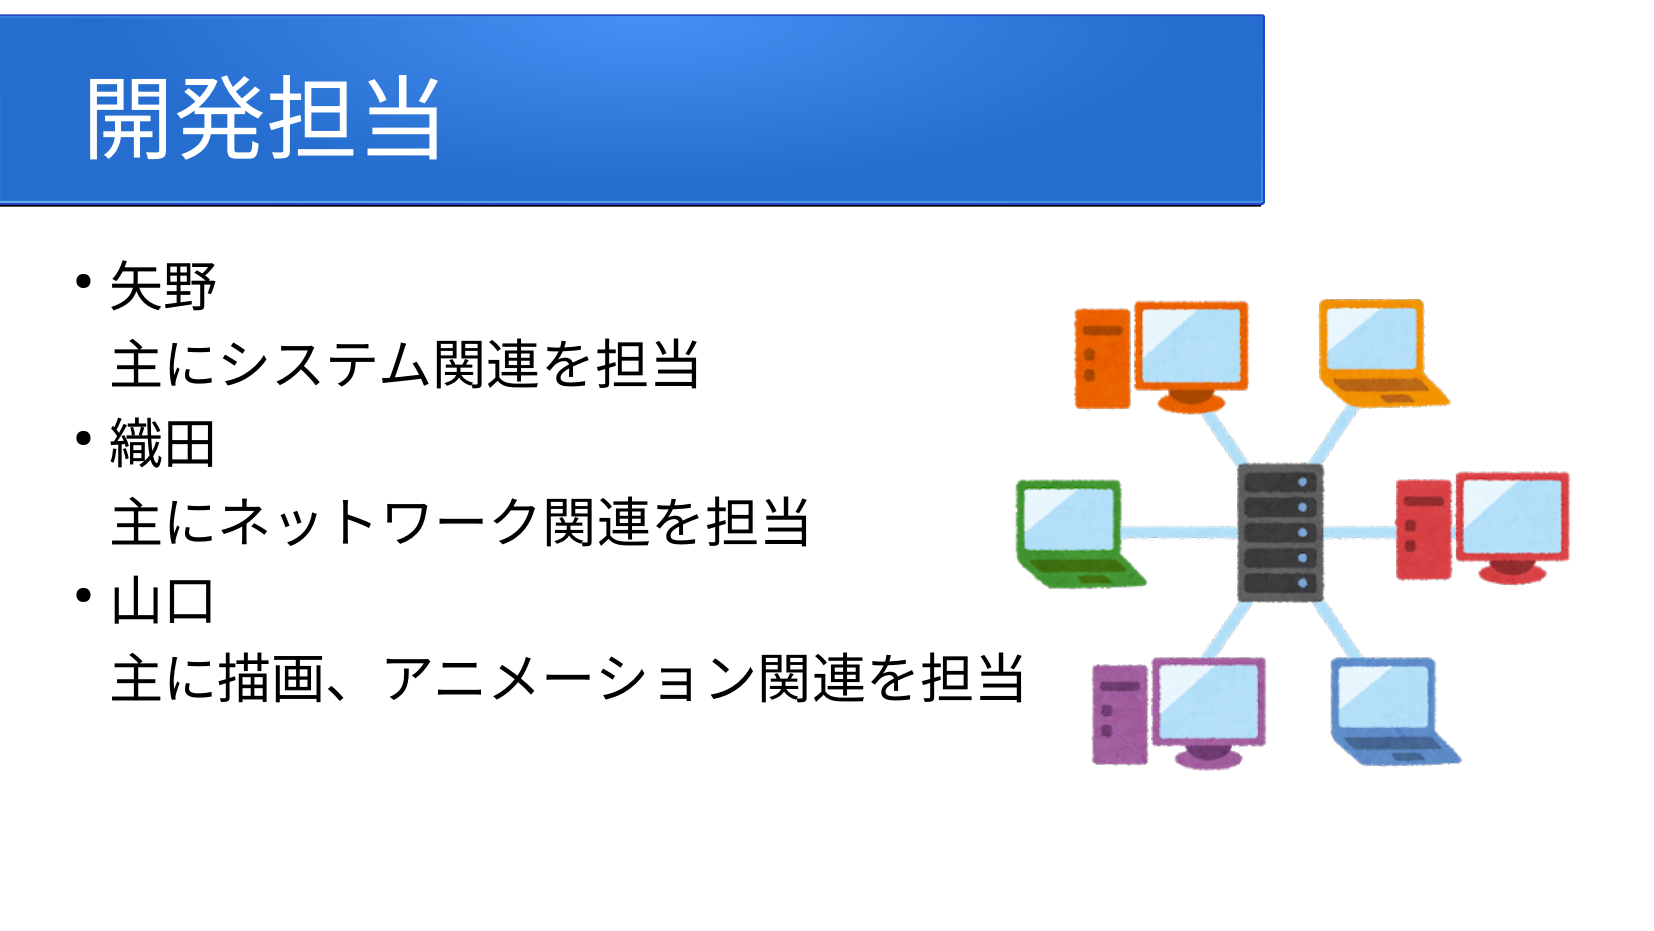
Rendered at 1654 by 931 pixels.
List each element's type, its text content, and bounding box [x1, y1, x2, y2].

title 開発担当 [82, 35, 1235, 189]
text_box 矢野 主にシステム関連を担当 織田 主にネットワーク関連を担当 山口 主に描画、アニメーション関連を担当 [59, 236, 1217, 806]
picture [1003, 271, 1589, 801]
